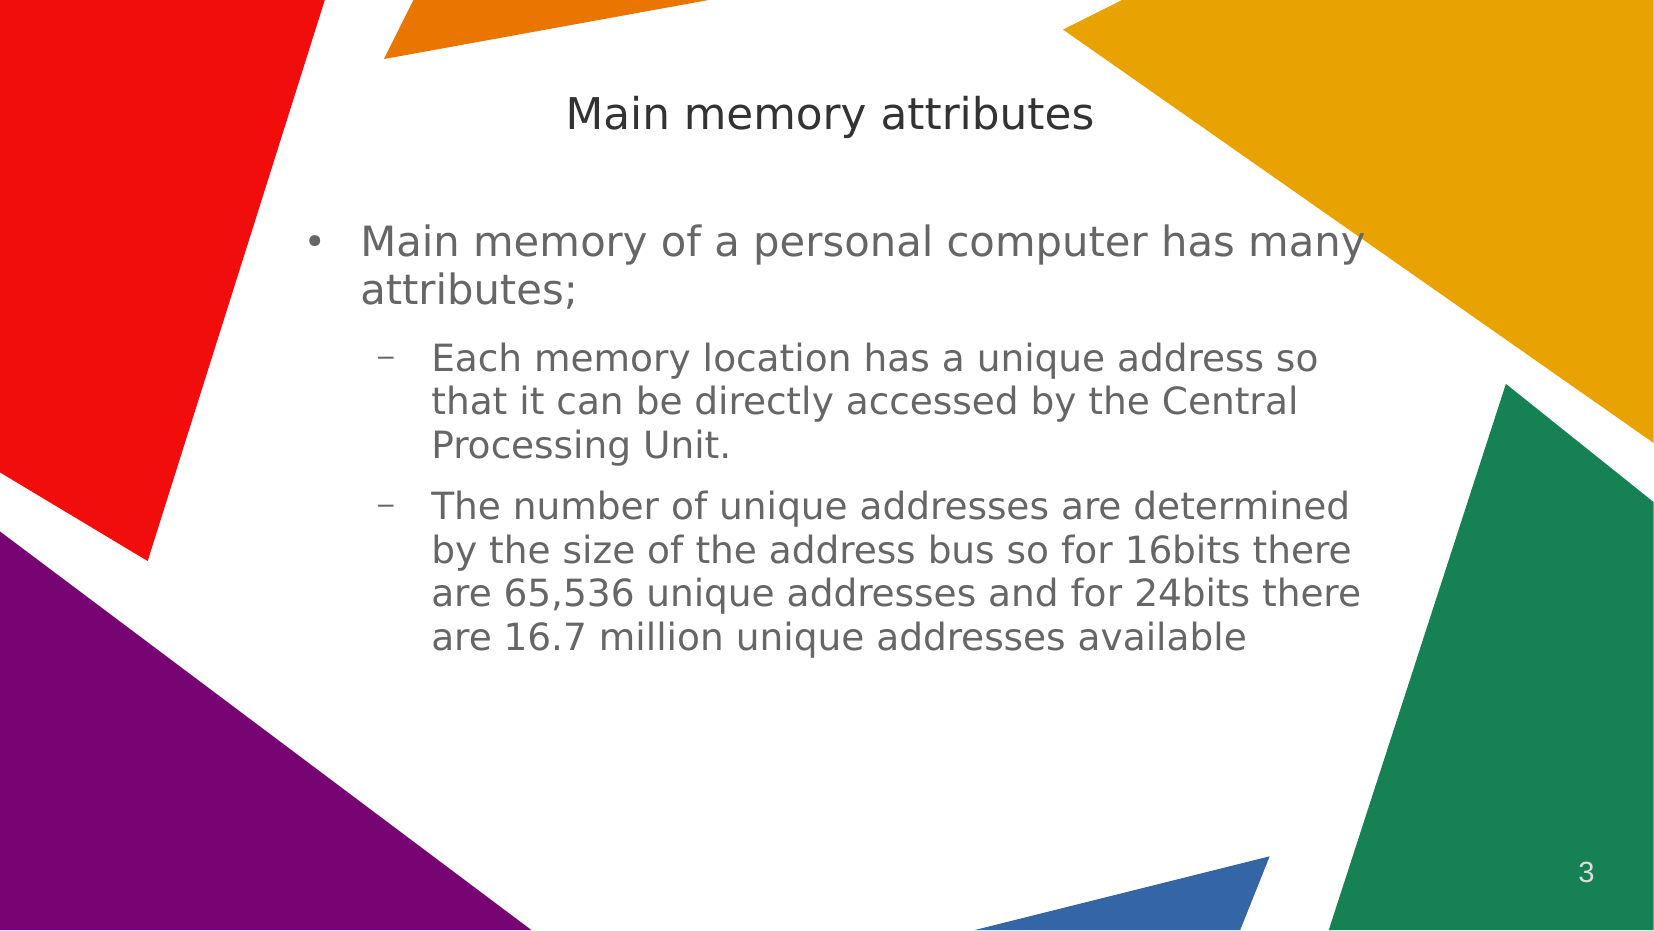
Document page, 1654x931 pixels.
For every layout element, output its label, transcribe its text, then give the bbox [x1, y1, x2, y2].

list Main memory of a personal computer has many attributes; Each memory location has a unique address so that it can be directly accessed by the Central Processing Unit. The number of unique addresses are determined by the size of the address bus so for 16bits there are 65,536 unique addresses and for 24bits there are 16.7 million unique addresses available [289, 217, 1372, 817]
title Main memory attributes [289, 37, 1372, 193]
